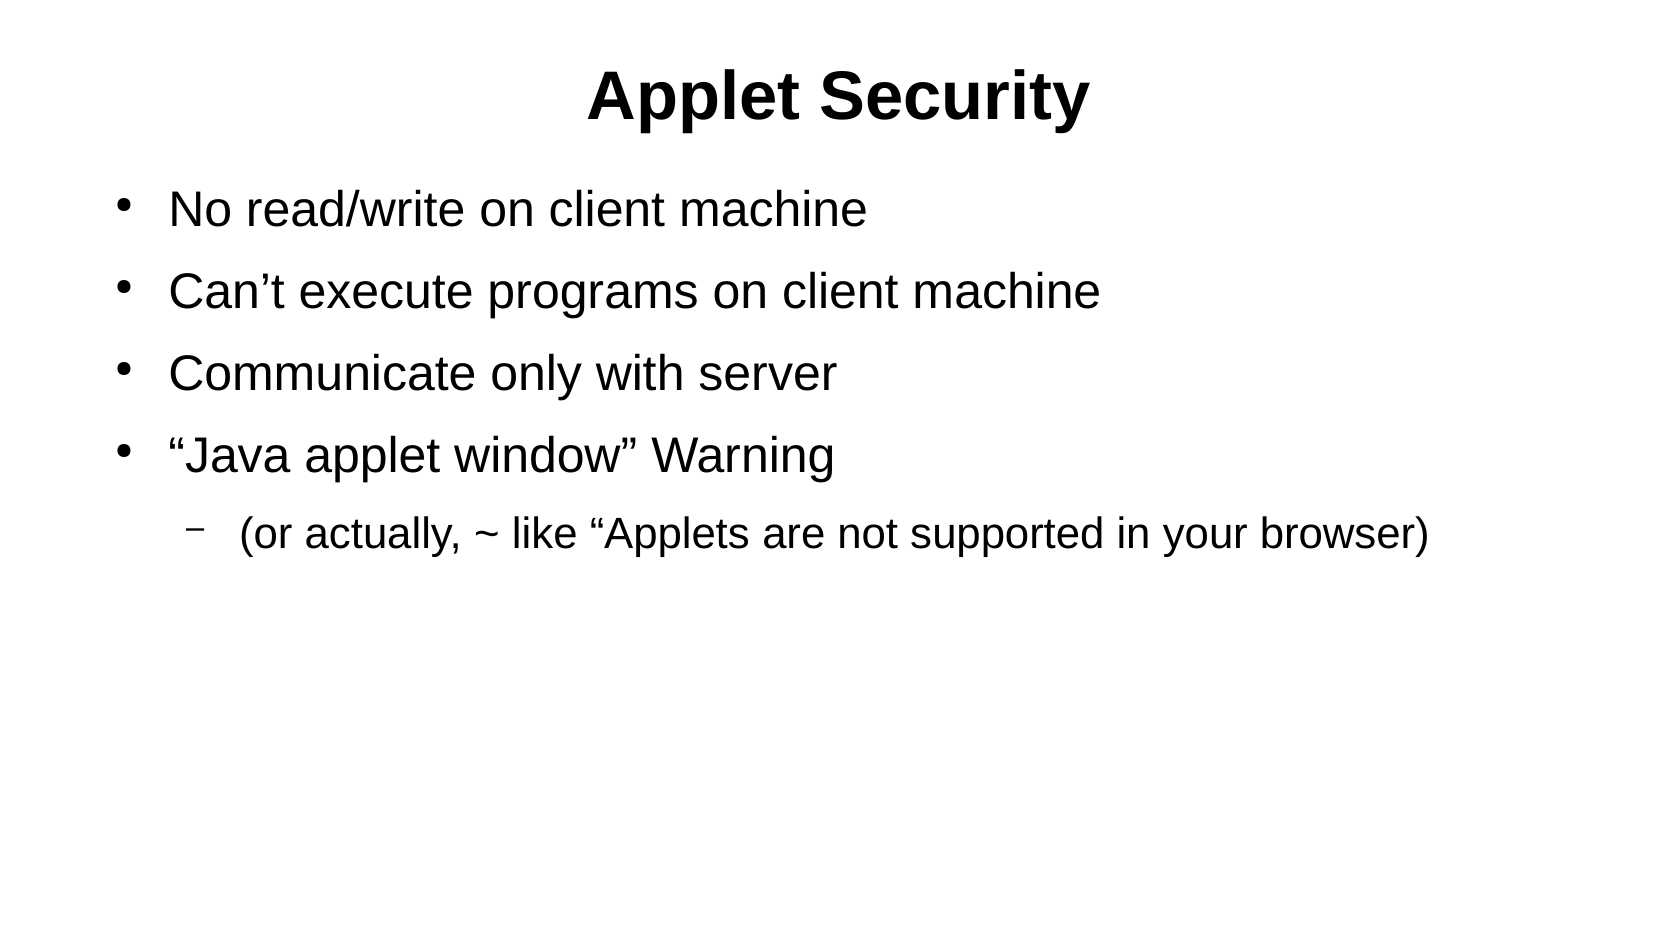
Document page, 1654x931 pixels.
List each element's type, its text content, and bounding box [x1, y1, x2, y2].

list No read/write on client machine Can’t execute programs on client machine Communicate only with server “Java applet window” Warning (or actually, ~ like “Applets are not supported in your browser) [82, 168, 1538, 889]
title Applet Security [82, 37, 1571, 147]
